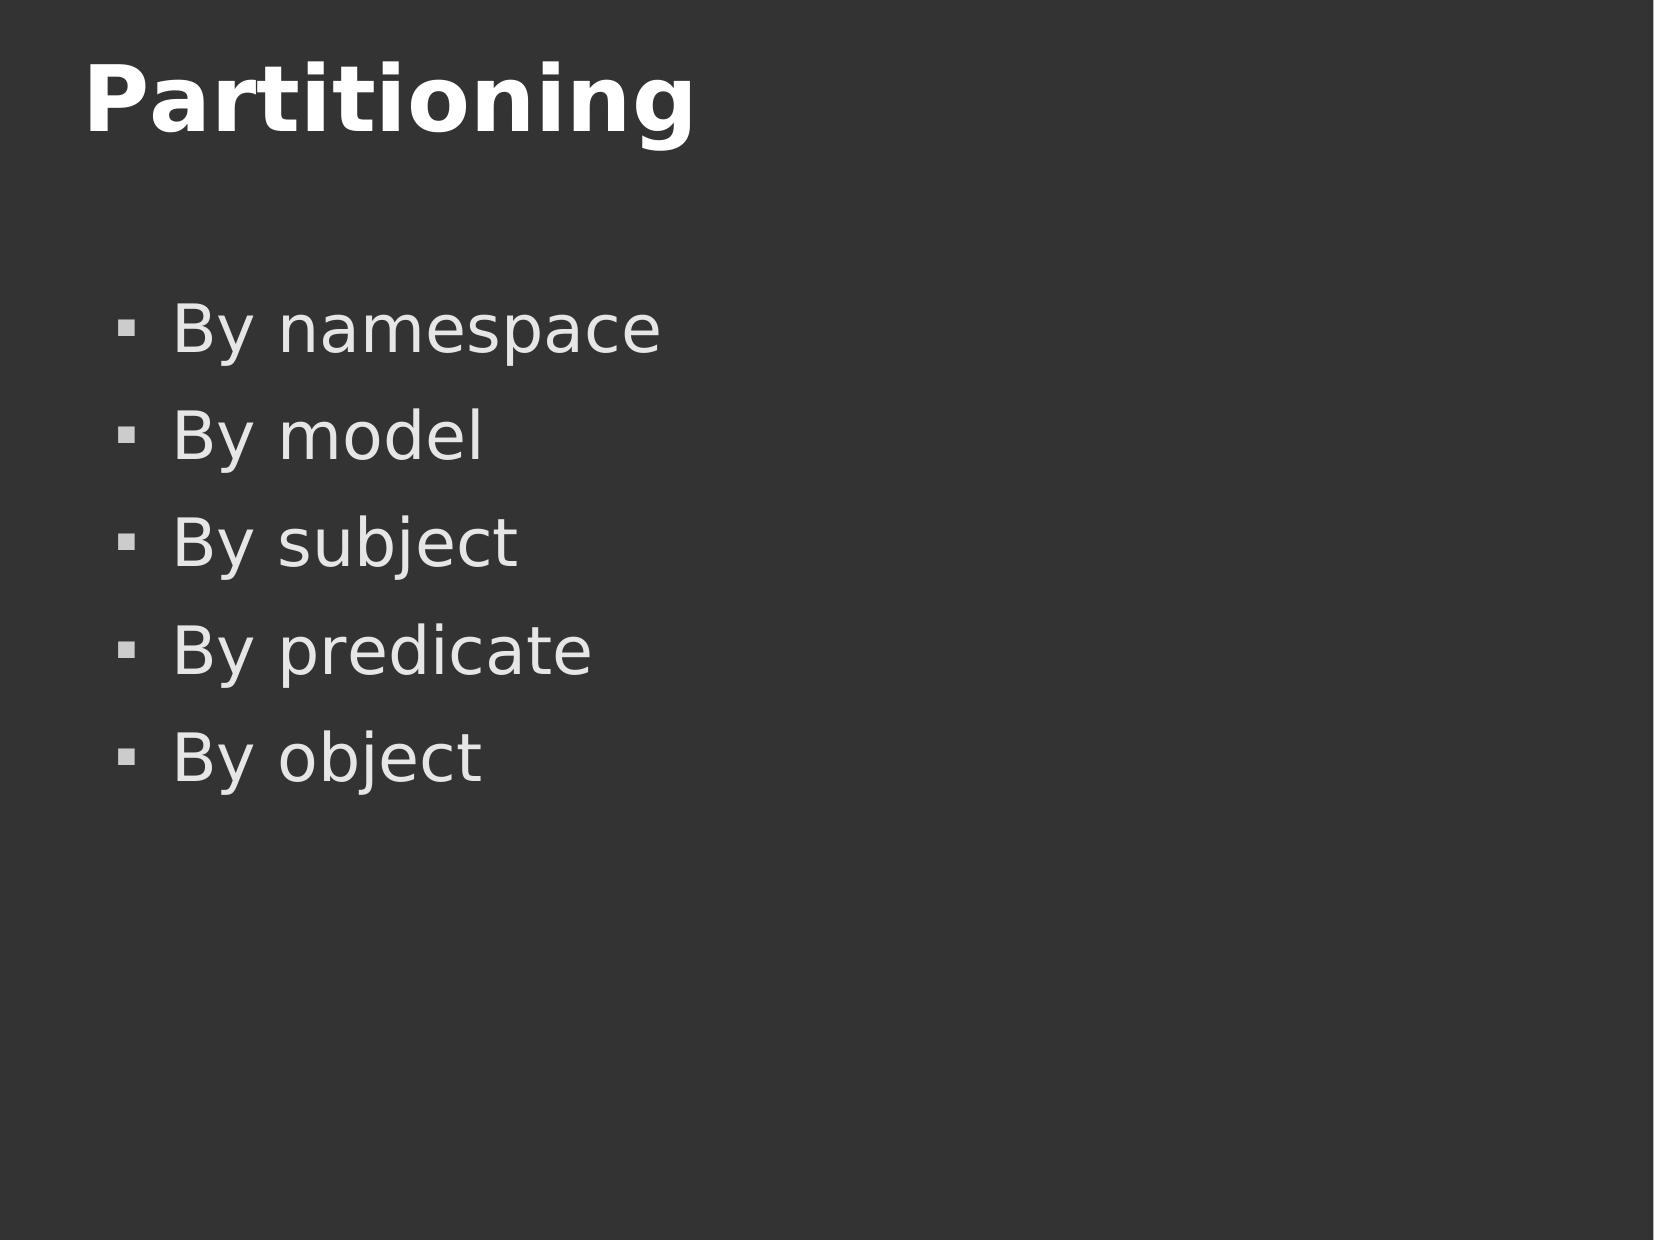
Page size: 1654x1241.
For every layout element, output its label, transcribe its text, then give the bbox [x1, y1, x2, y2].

title Partitioning [82, 46, 1571, 154]
list By namespace By model By subject By predicate By object [82, 290, 1571, 1094]
